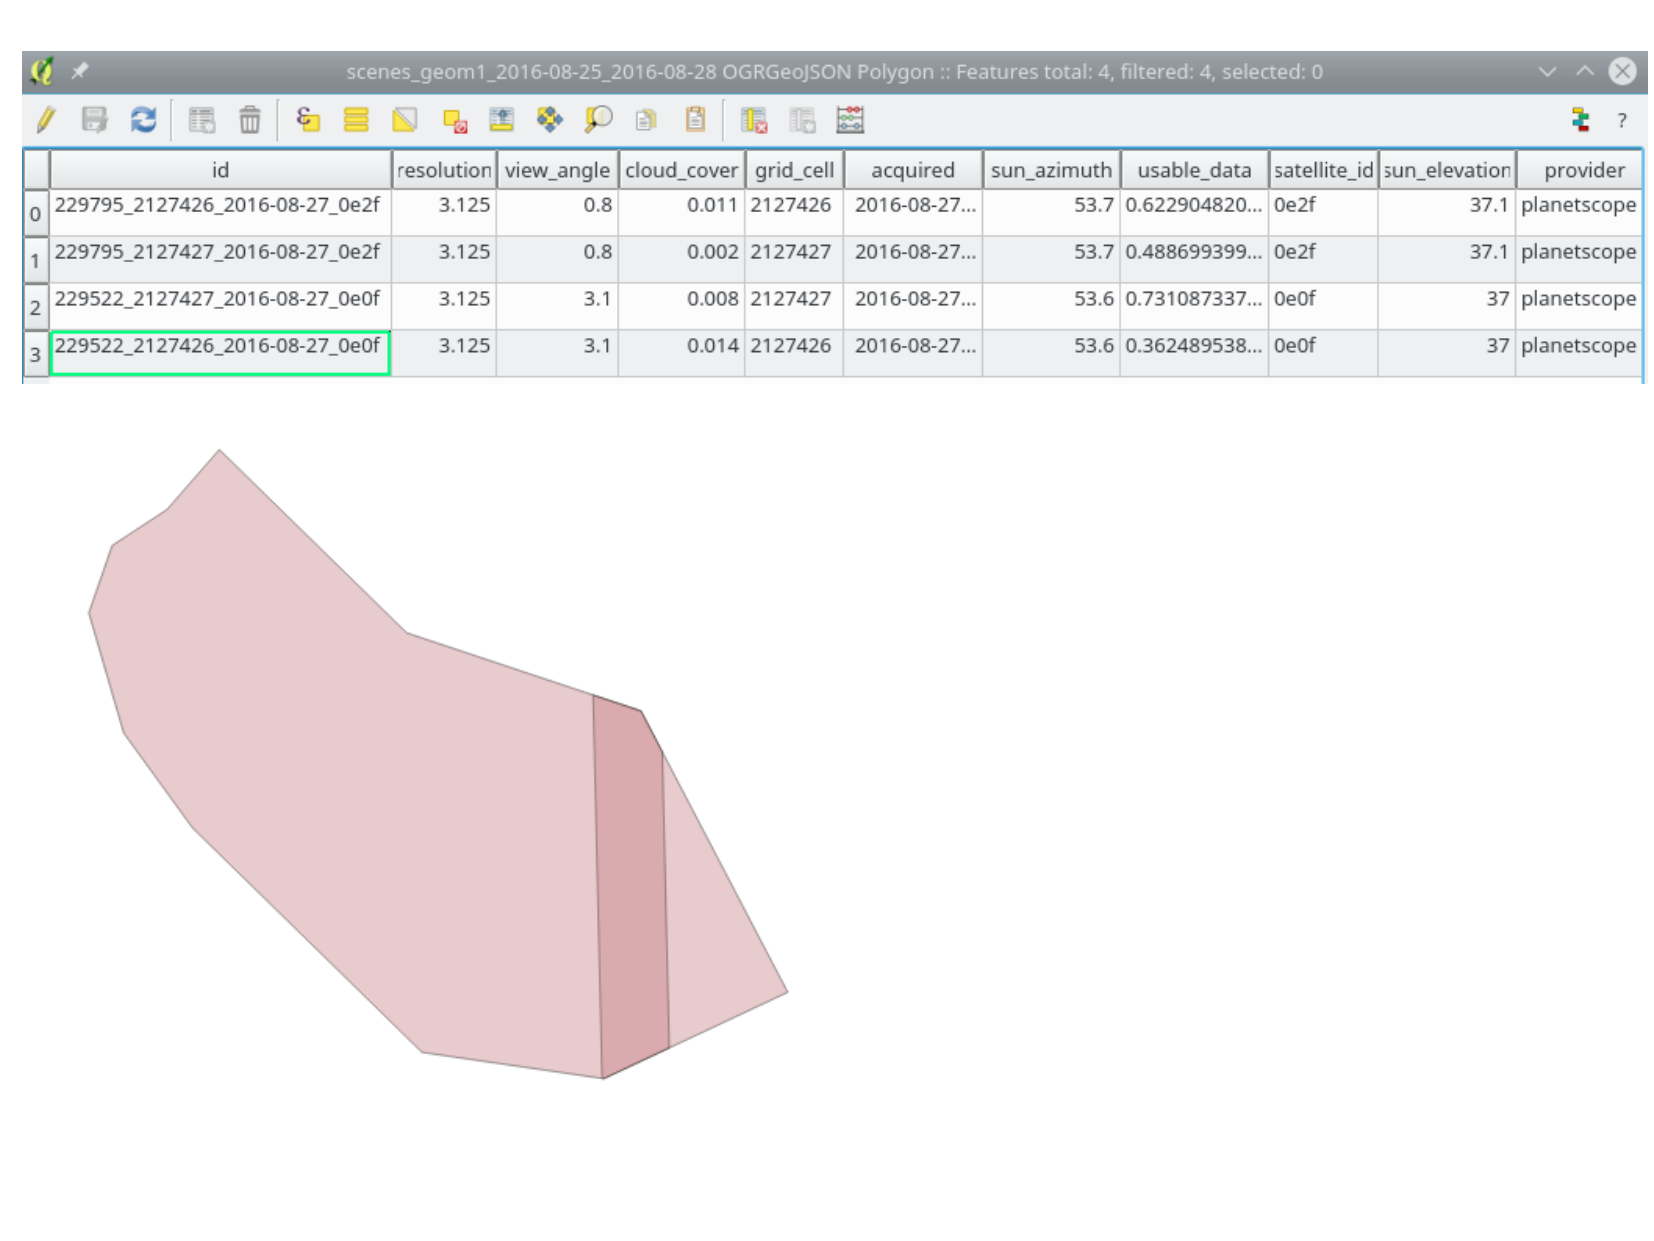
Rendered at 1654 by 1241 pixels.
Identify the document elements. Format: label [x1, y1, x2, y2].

picture [80, 442, 798, 1090]
picture [22, 51, 1648, 384]
